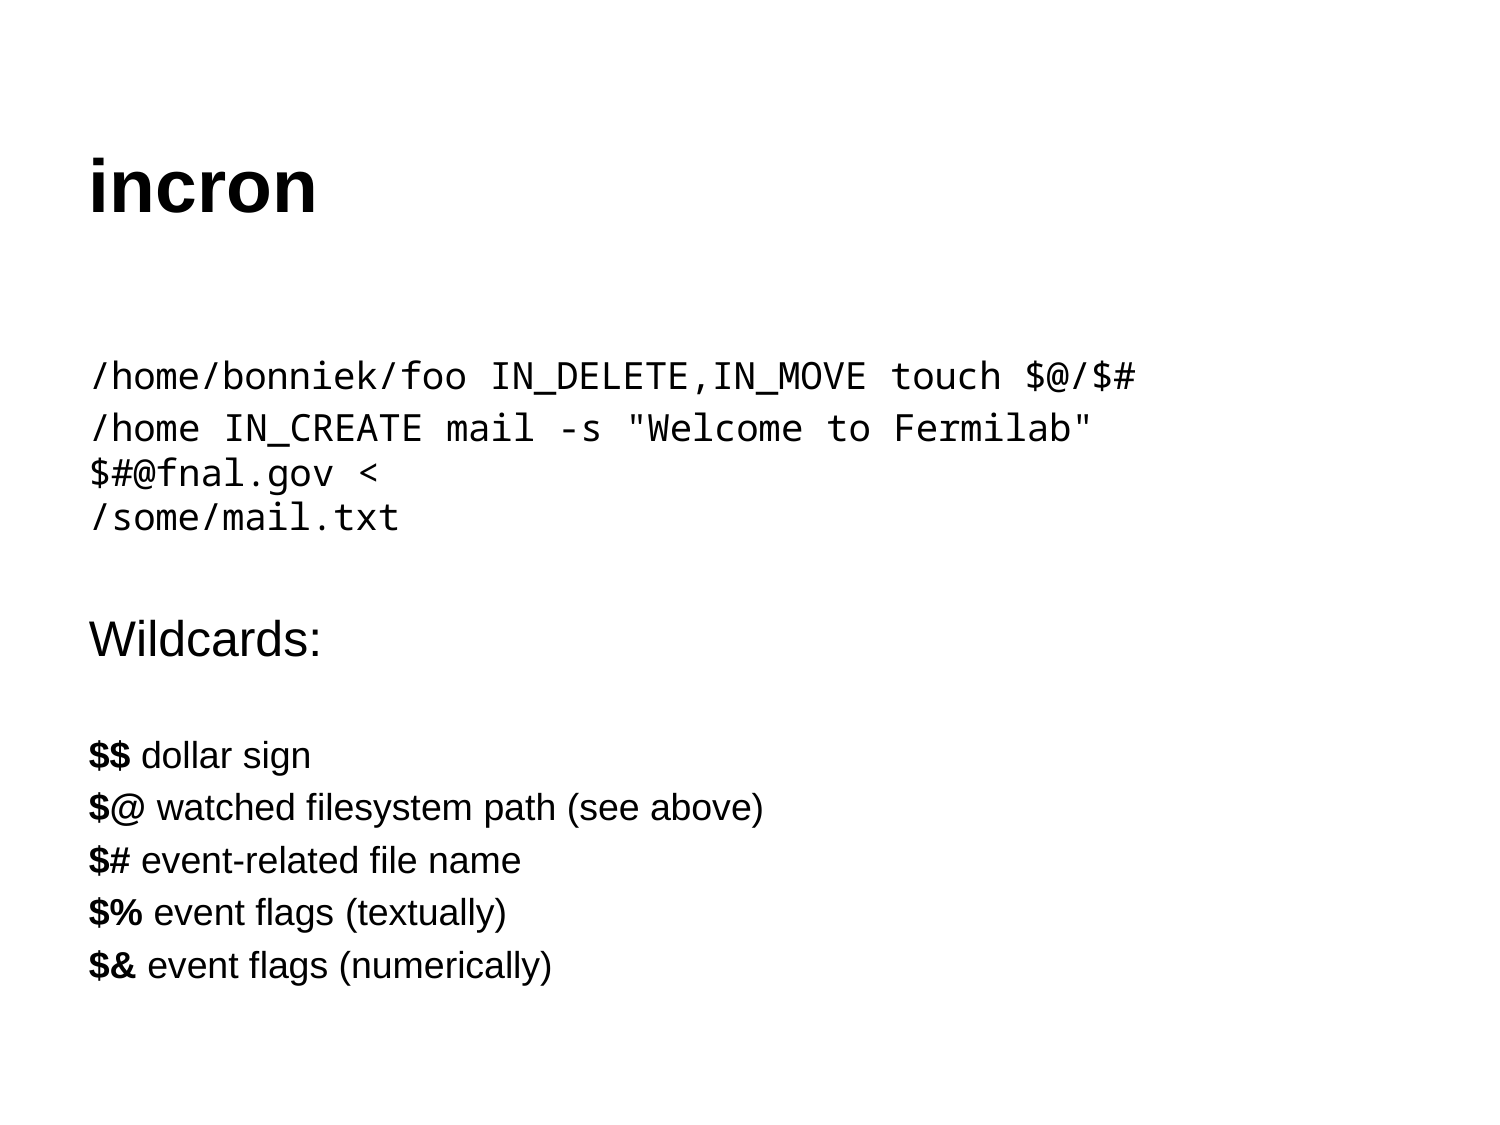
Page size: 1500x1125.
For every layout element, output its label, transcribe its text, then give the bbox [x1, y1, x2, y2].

title incron [86, 137, 1414, 228]
text_box /home/bonniek/foo IN_DELETE,IN_MOVE touch $@/$# /home IN_CREATE mail -s "Welcome to Fermilab" $#@fnal.gov < /some/mail.txt Wildcards: $$ dollar sign $@ watched filesystem path (see above) $# event-related file name $% event flags (textually) $& event flags (numerically) [86, 351, 1306, 942]
